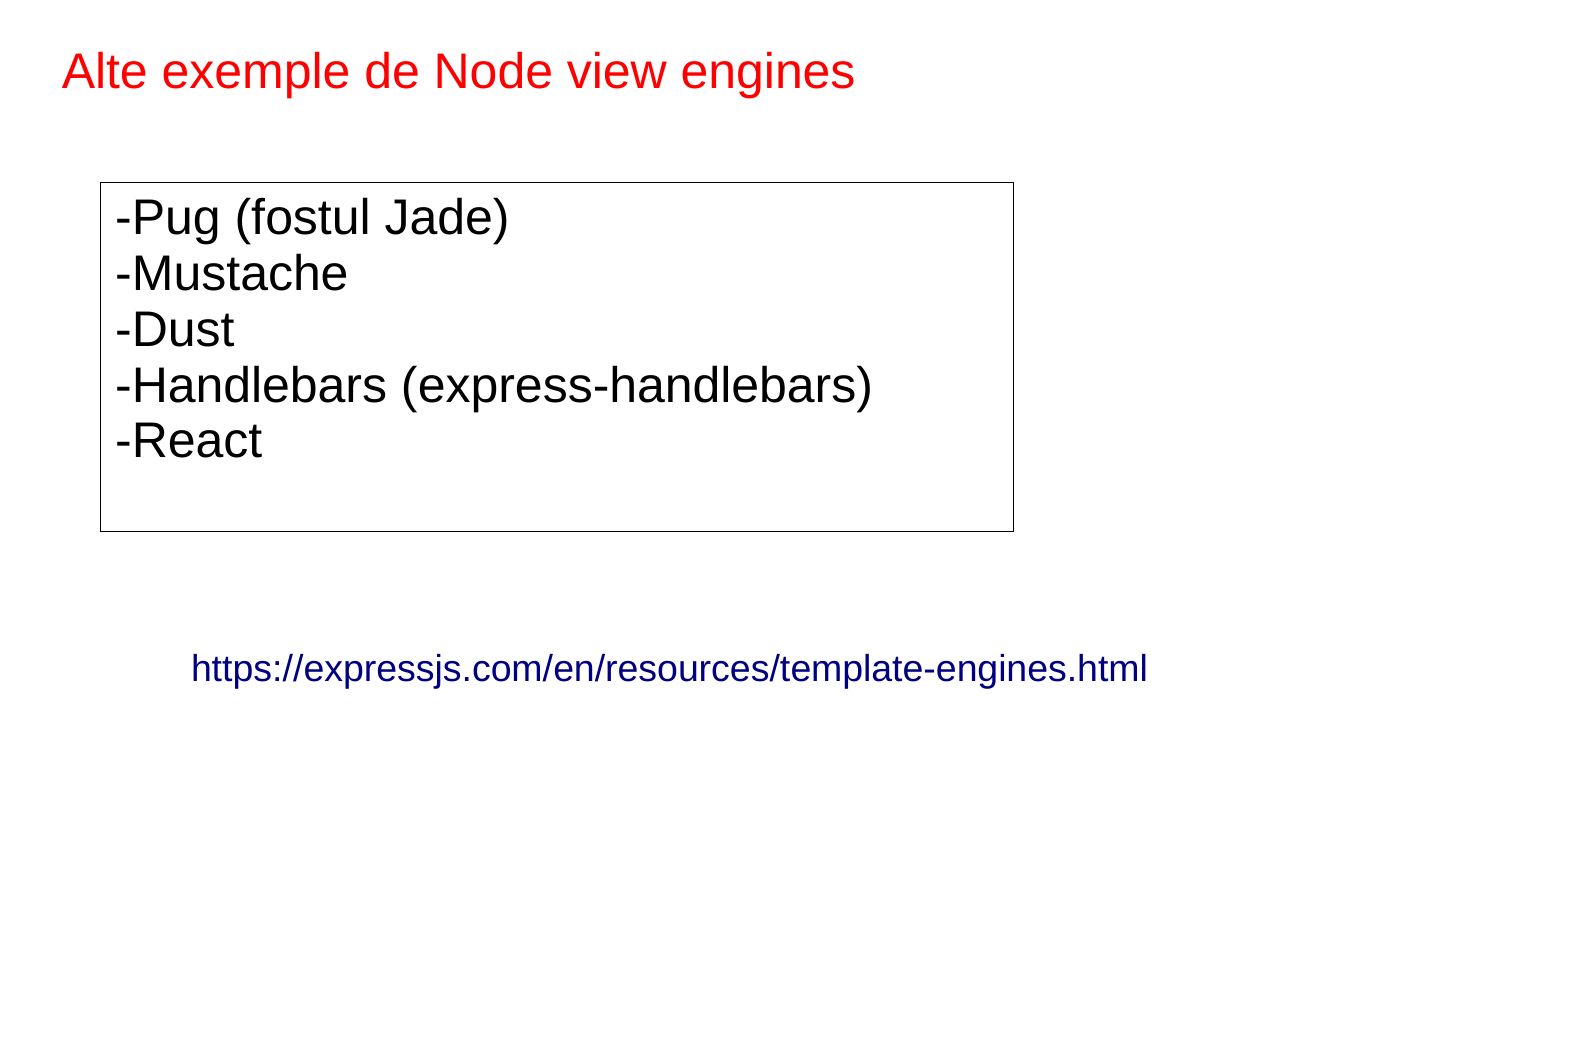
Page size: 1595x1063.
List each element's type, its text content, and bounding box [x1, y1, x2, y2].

text_box https://expressjs.com/en/resources/template-engines.html [176, 639, 1324, 710]
text_box -Pug (fostul Jade) -Mustache -Dust -Handlebars (express-handlebars) -React [100, 182, 1014, 532]
text_box Alte exemple de Node view engines [47, 35, 961, 162]
